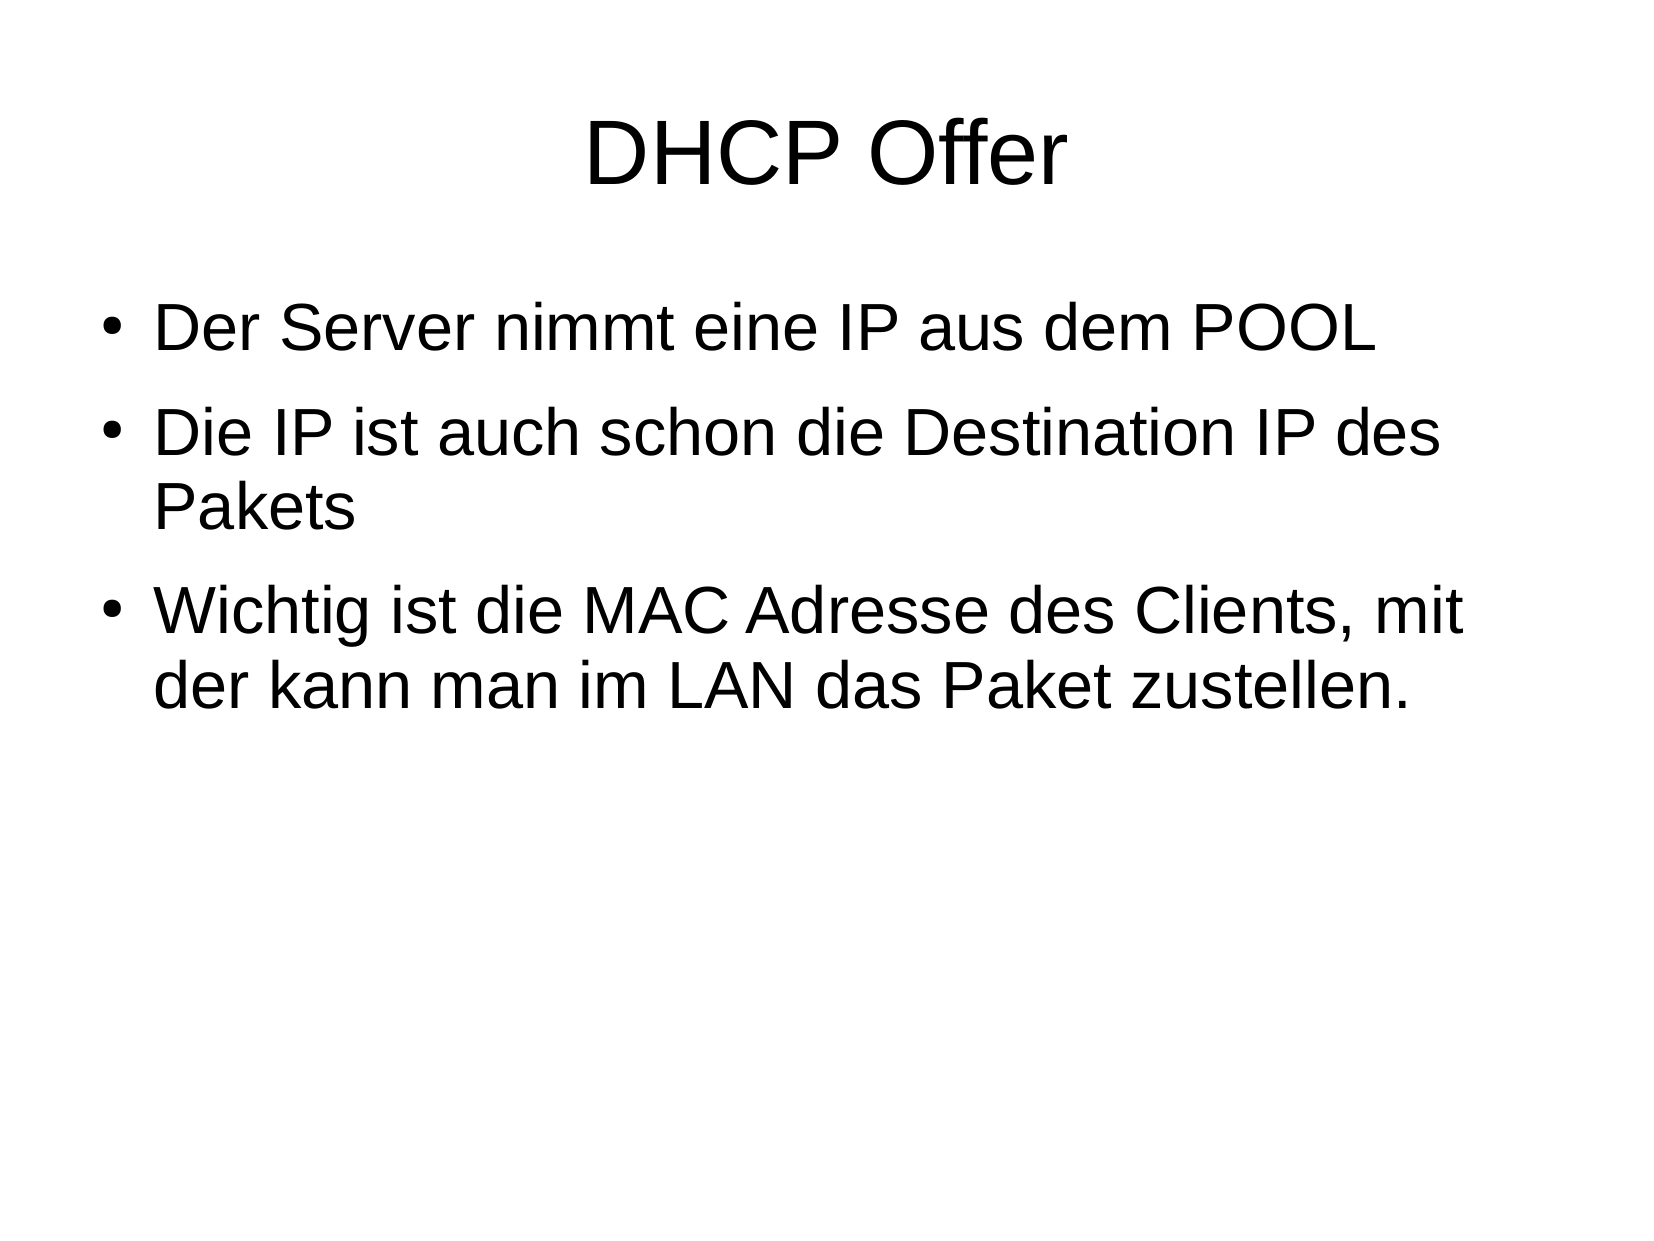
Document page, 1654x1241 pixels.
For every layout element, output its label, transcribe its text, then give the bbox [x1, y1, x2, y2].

list Der Server nimmt eine IP aus dem POOL Die IP ist auch schon die Destination IP des Pakets Wichtig ist die MAC Adresse des Clients, mit der kann man im LAN das Paket zustellen. [82, 290, 1571, 1010]
title DHCP Offer [82, 49, 1571, 257]
